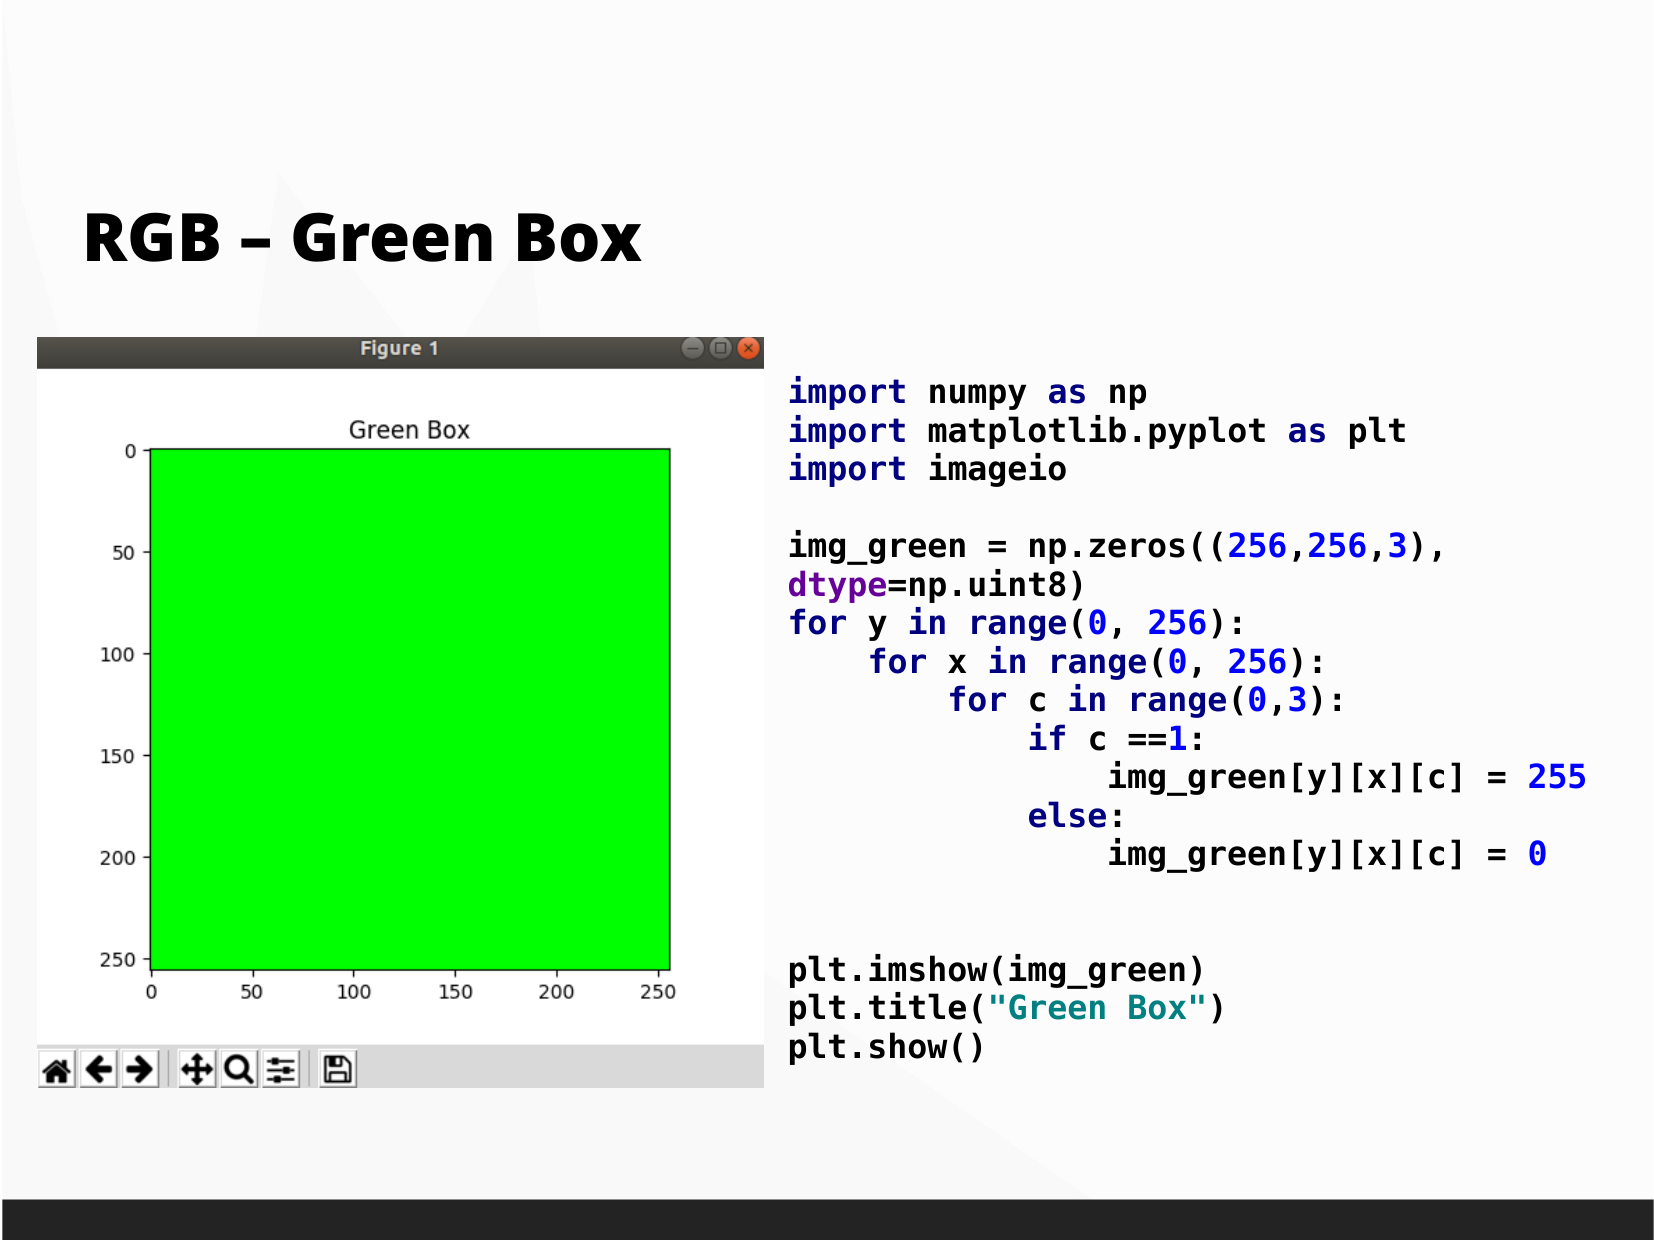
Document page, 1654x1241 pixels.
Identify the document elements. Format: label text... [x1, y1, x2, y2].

title RGB – Green Box [82, 132, 1571, 340]
list import numpy as np import matplotlib.pyplot as plt import imageio img_green = np.zeros((256,256,3), dtype=np.uint8) for y in range(0, 256): for x in range(0, 256): for c in range(0,3): if c ==1: img_green[y][x][c] = 255 else: img_green[y][x][c] = 0 plt.imshow(img_green) plt.title("Green Box") plt.show() [787, 372, 1605, 1126]
picture [2, 0, 1654, 1241]
